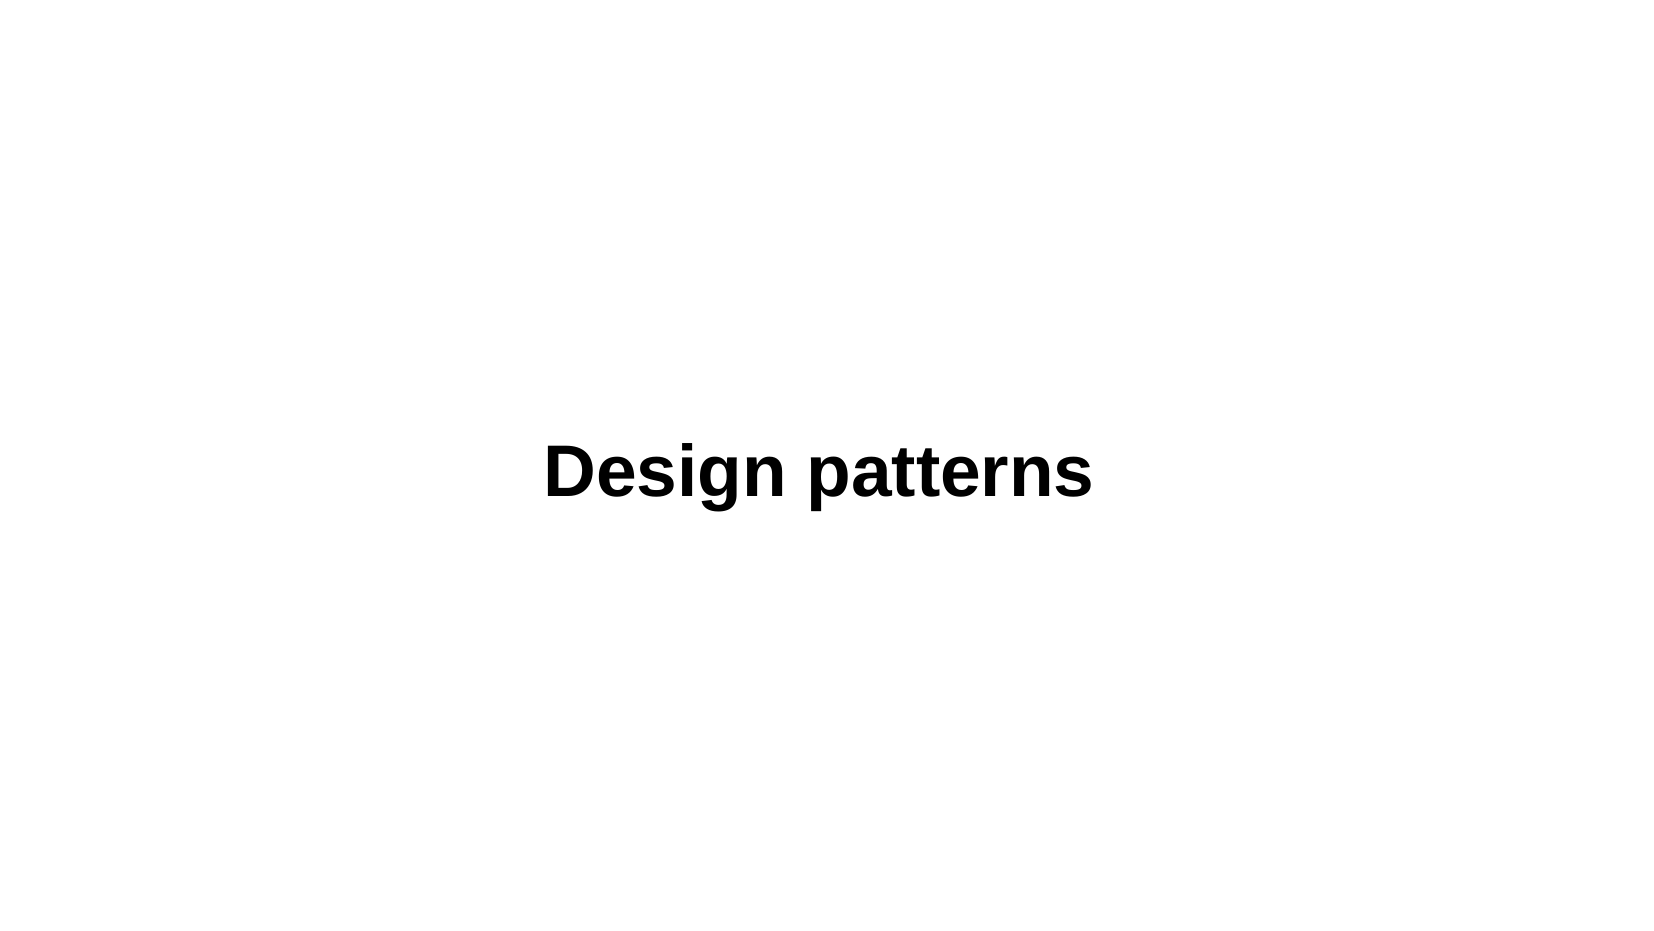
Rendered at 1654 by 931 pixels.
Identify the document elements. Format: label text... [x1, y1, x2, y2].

title Design patterns [75, 393, 1564, 550]
